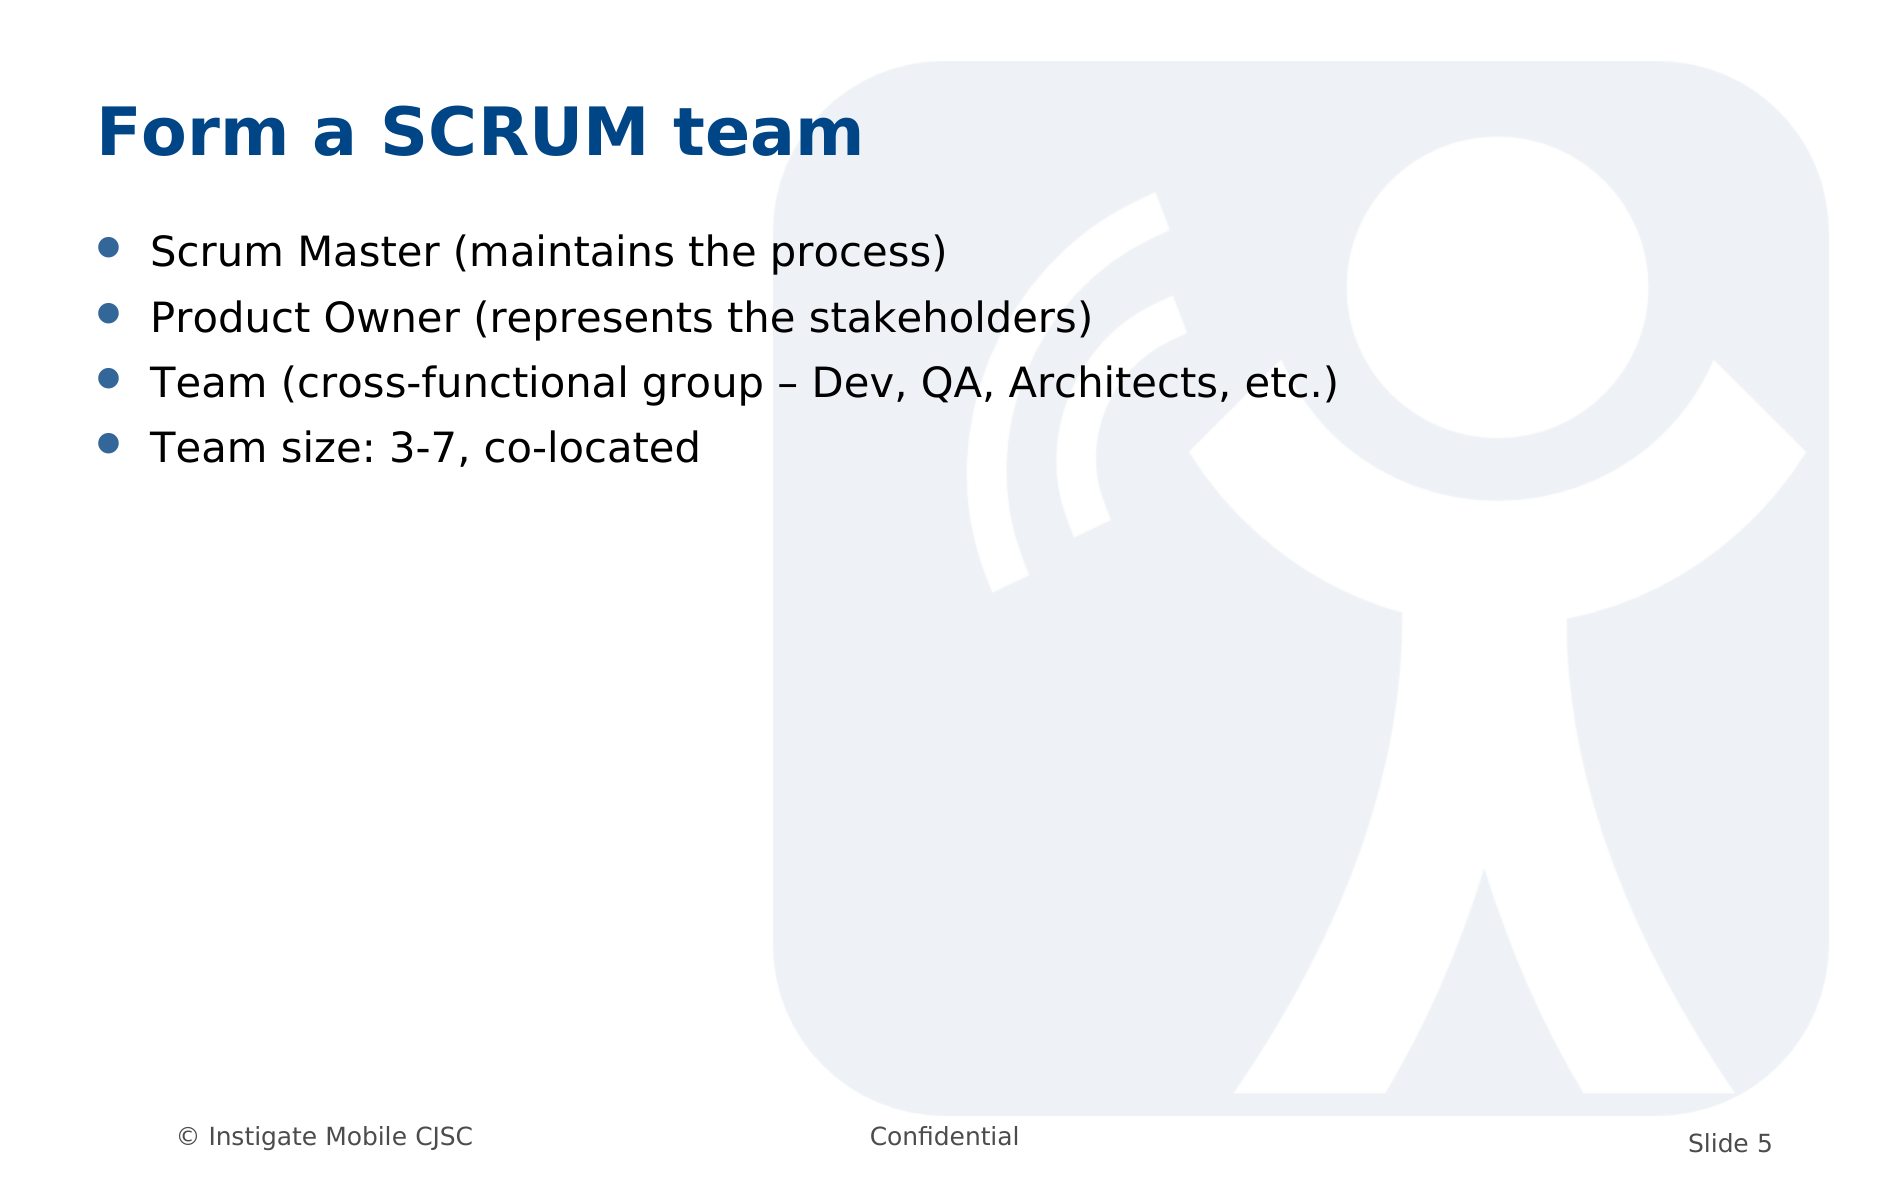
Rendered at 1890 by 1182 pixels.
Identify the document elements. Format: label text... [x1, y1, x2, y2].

title Form a SCRUM team [96, 47, 1794, 217]
list Scrum Master (maintains the process) Product Owner (represents the stakeholders) Team (cross-functional group – Dev, QA, Architects, etc.) Team size: 3-7, co-located [95, 228, 1795, 914]
